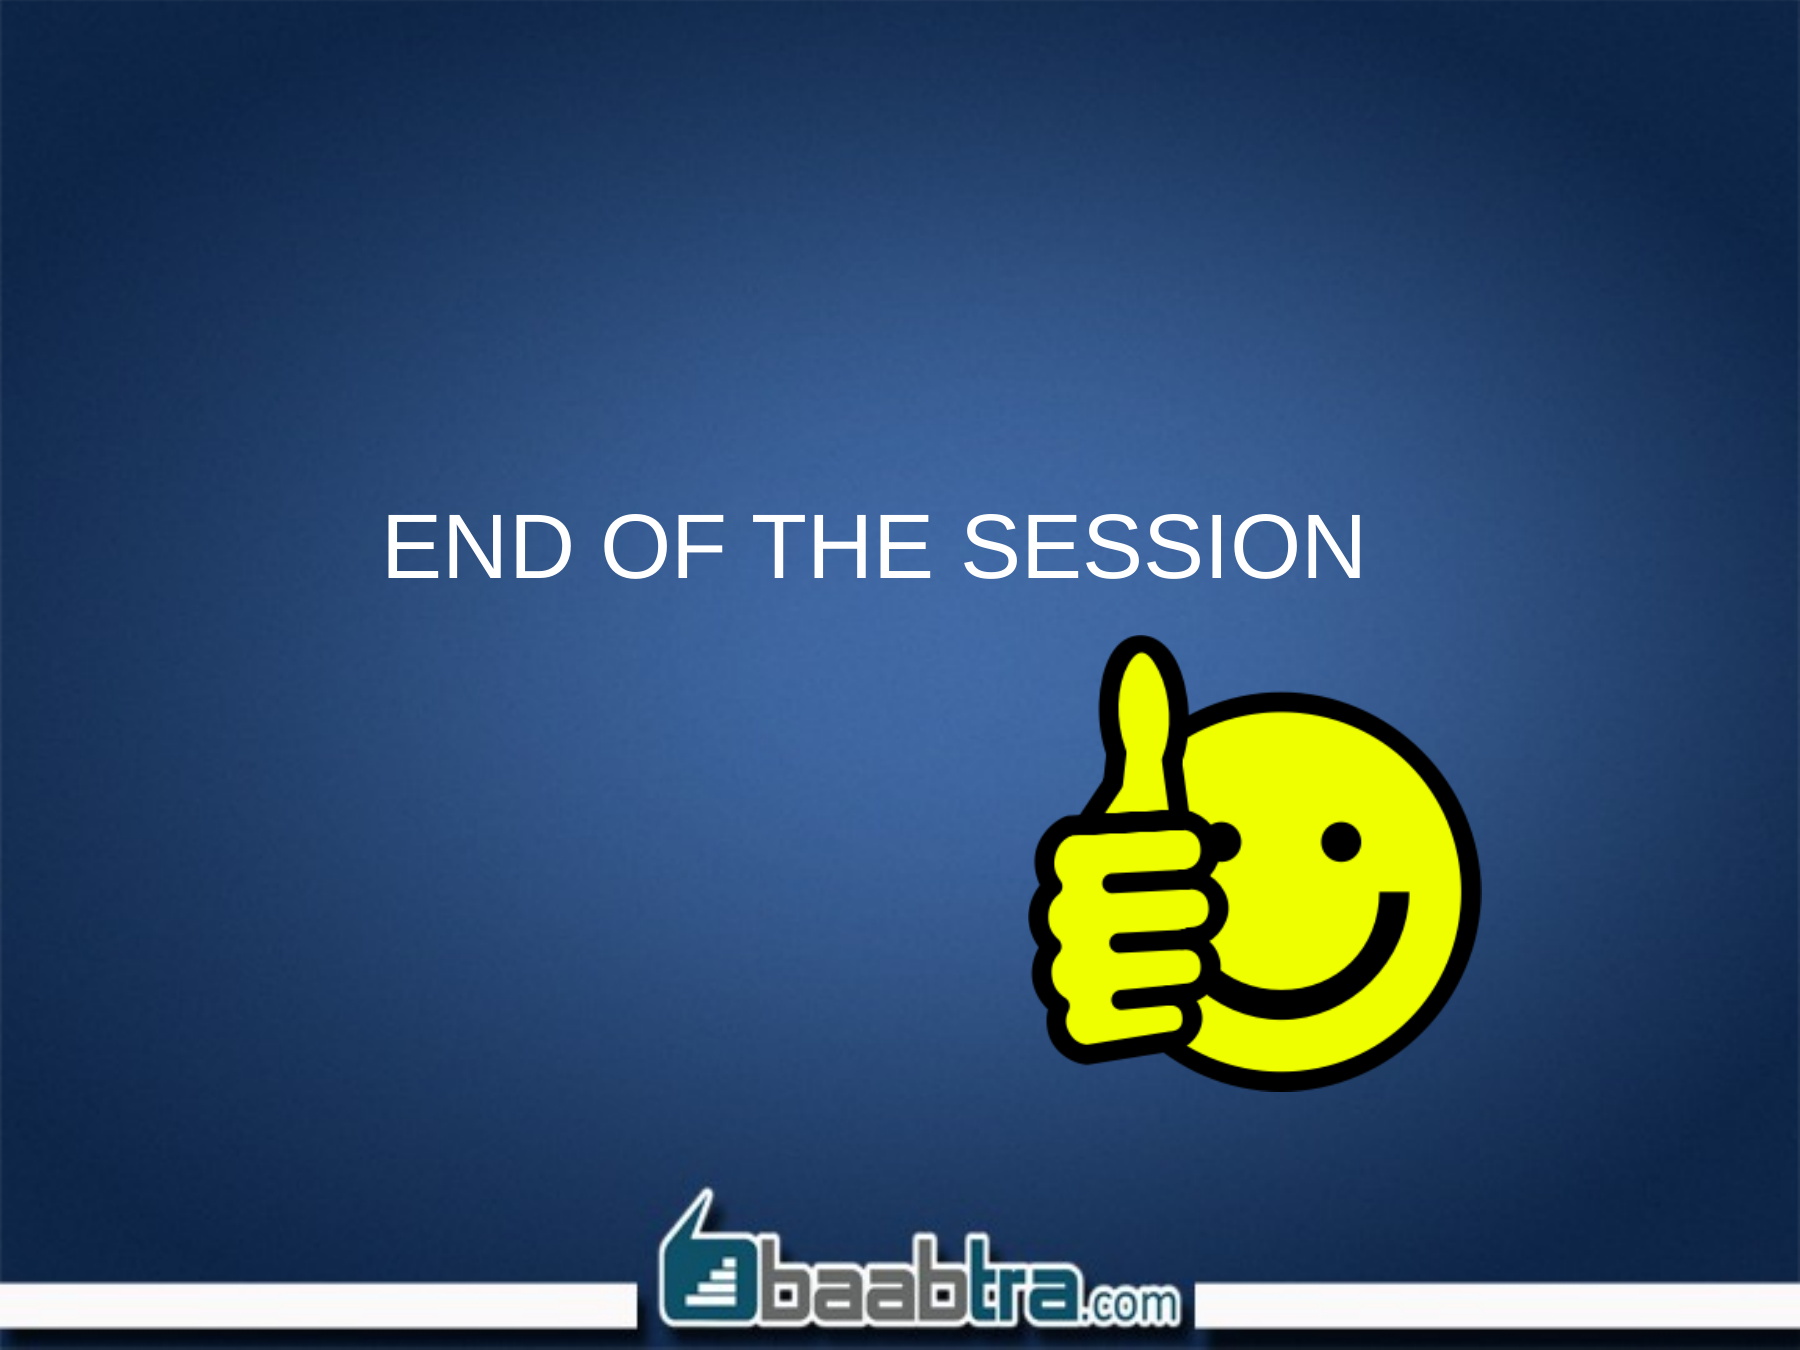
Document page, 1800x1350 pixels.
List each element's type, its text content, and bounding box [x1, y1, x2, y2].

picture [0, 0, 1800, 1350]
text_box END OF THE SESSION [30, 448, 1721, 636]
